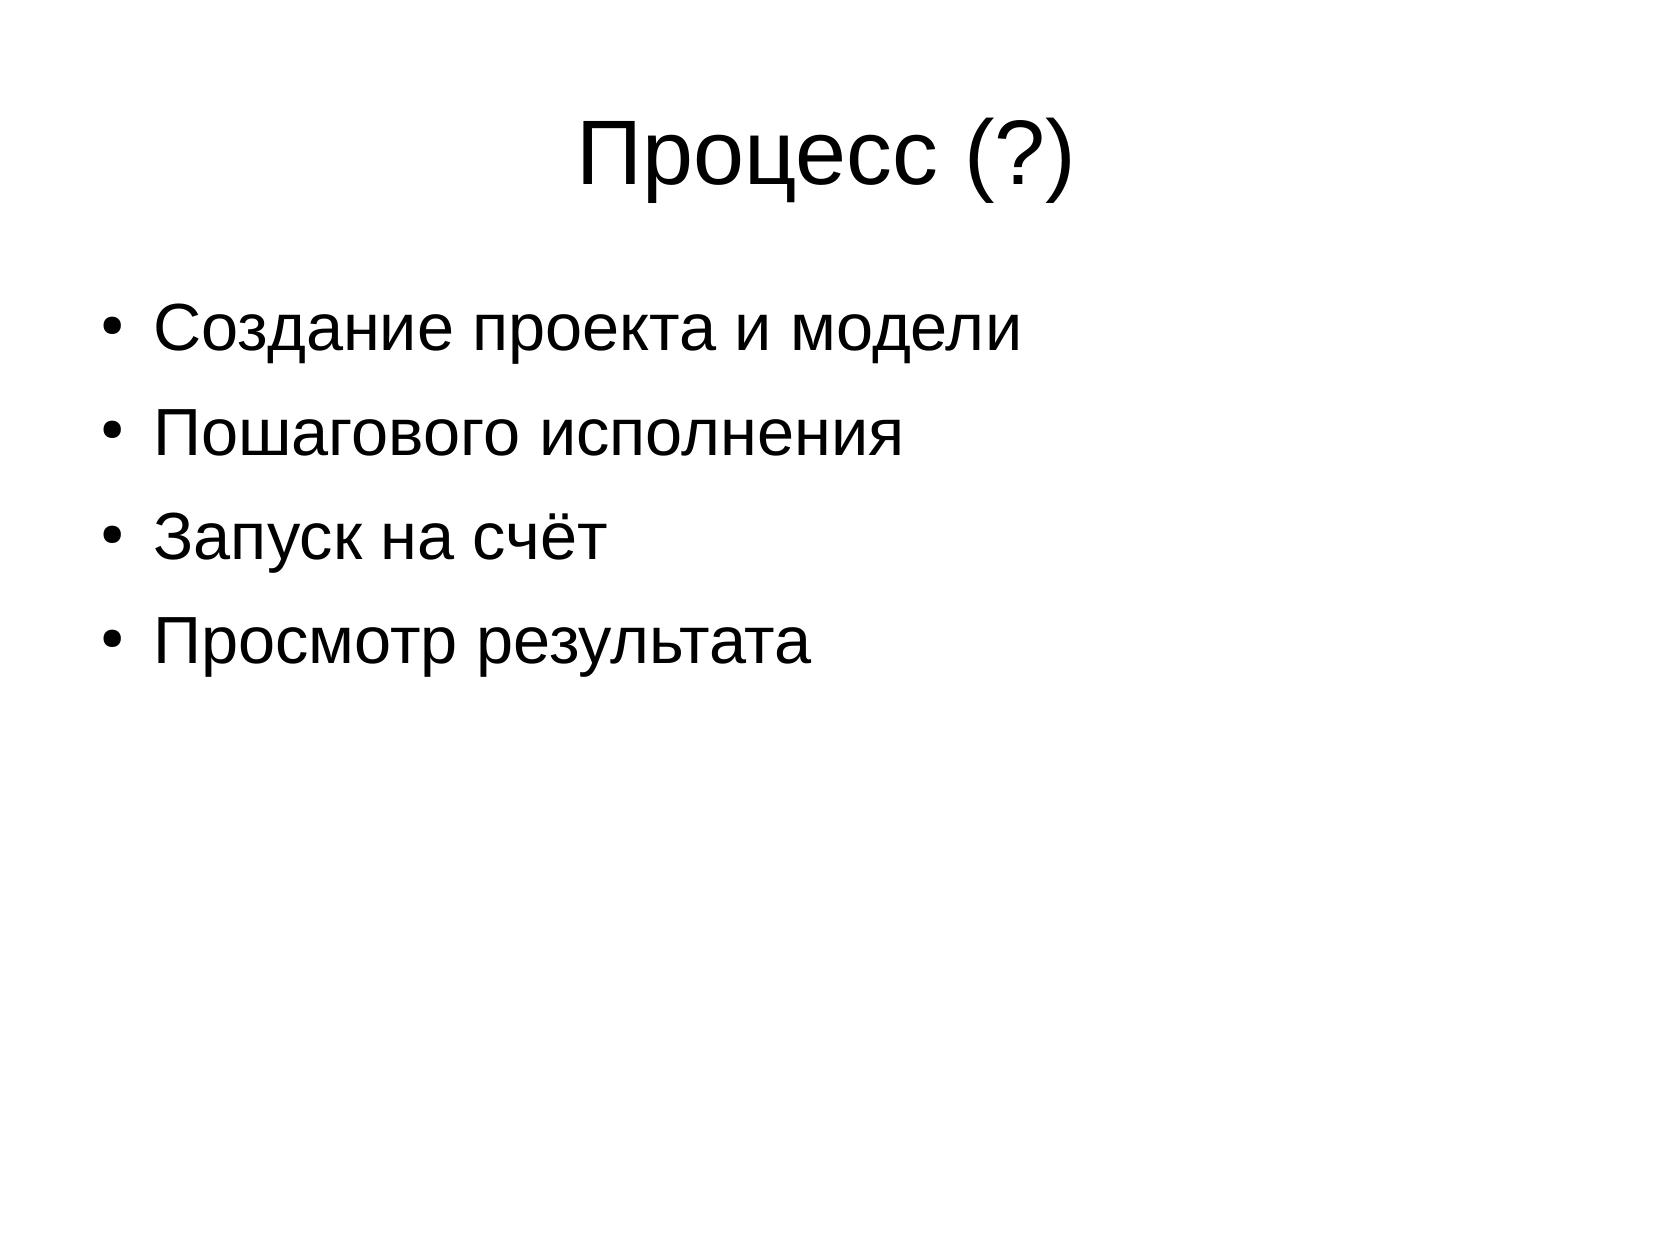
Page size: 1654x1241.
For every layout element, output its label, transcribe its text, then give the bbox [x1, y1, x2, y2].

title Процесс (?) [82, 49, 1571, 257]
list Создание проекта и модели Пошагового исполнения Запуск на счёт Просмотр результата [82, 290, 1538, 1010]
